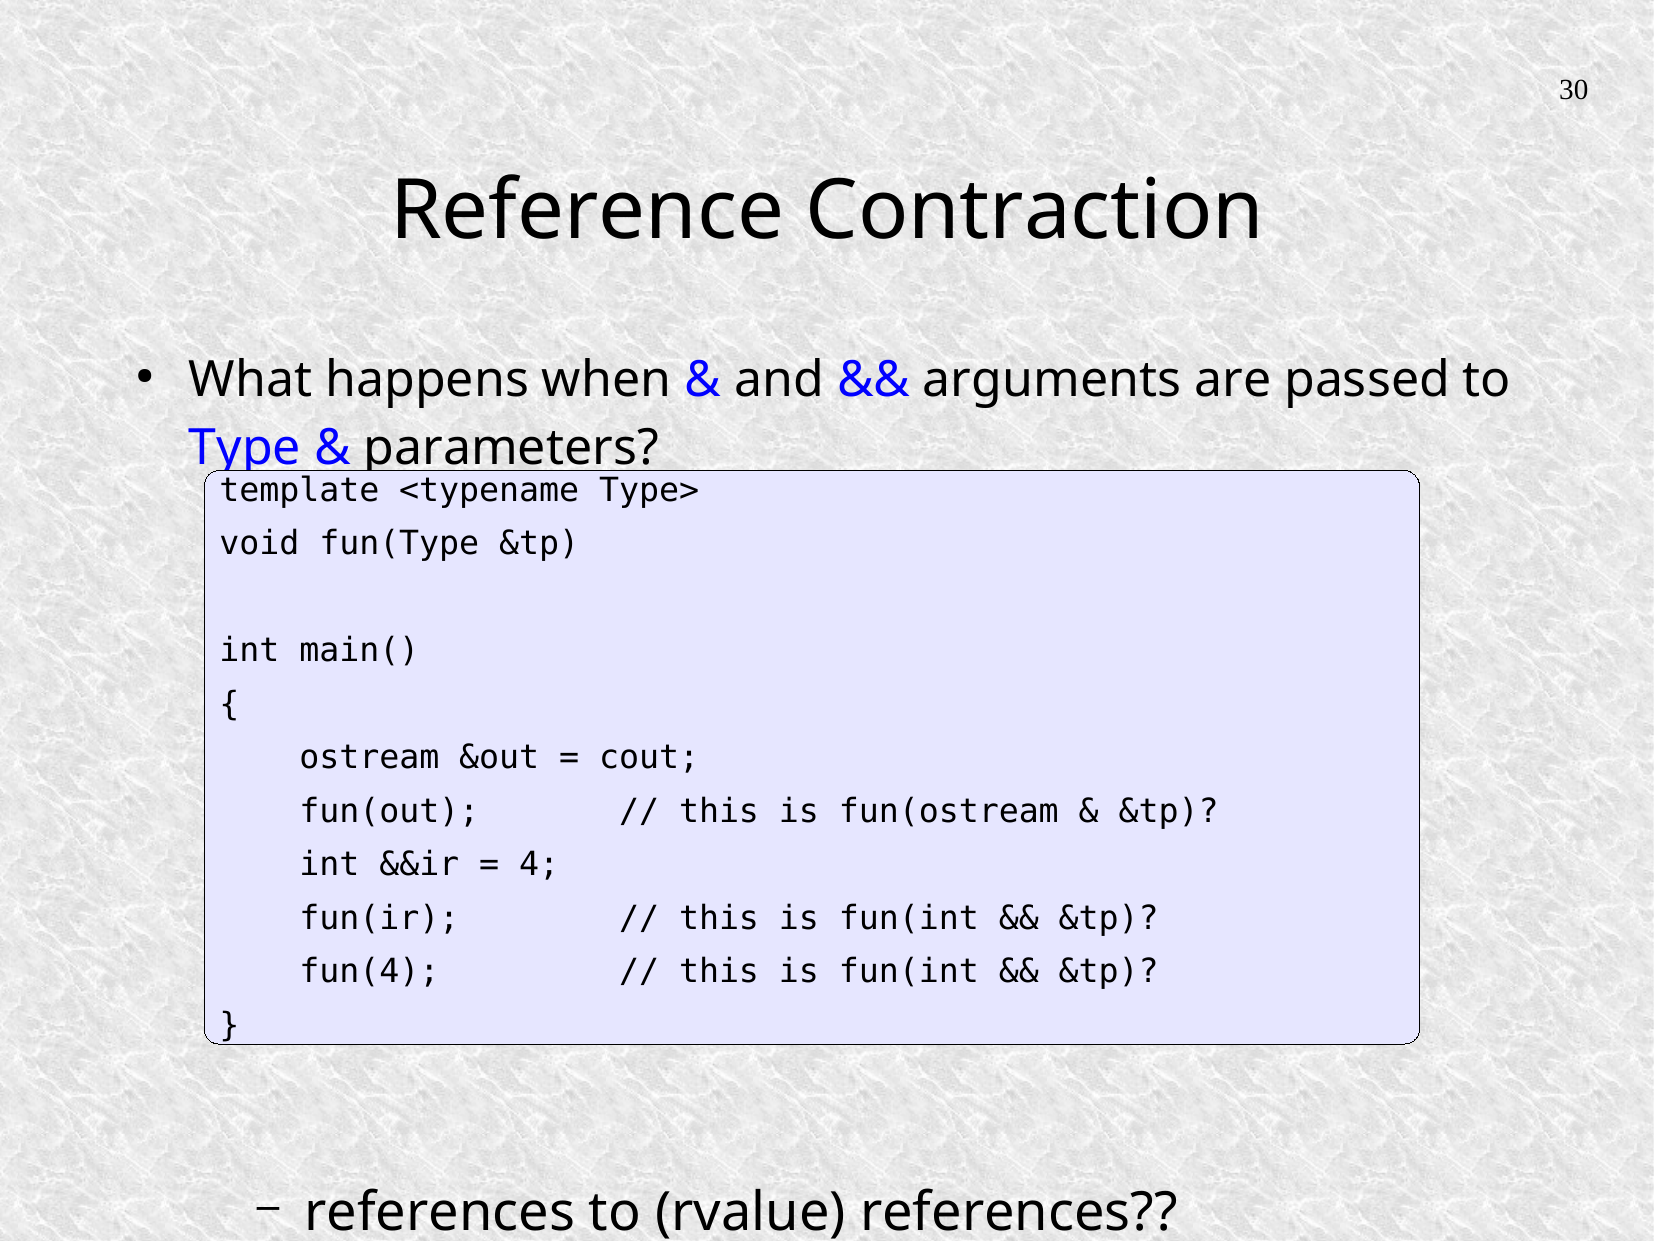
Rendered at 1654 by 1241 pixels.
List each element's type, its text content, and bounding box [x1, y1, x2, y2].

list What happens when & and && arguments are passed to Type & parameters? references to (rvalue) references?? [118, 343, 1531, 1189]
picture [0, 0, 1654, 1241]
text_box template <typename Type> void fun(Type &tp) int main() { ostream &out = cout; fun(out); // this is fun(ostream & &tp)? int &&ir = 4; fun(ir); // this is fun(int && &tp)? fun(4); // this is fun(int && &tp)? } [204, 470, 1420, 1045]
title Reference Contraction [121, 102, 1534, 311]
